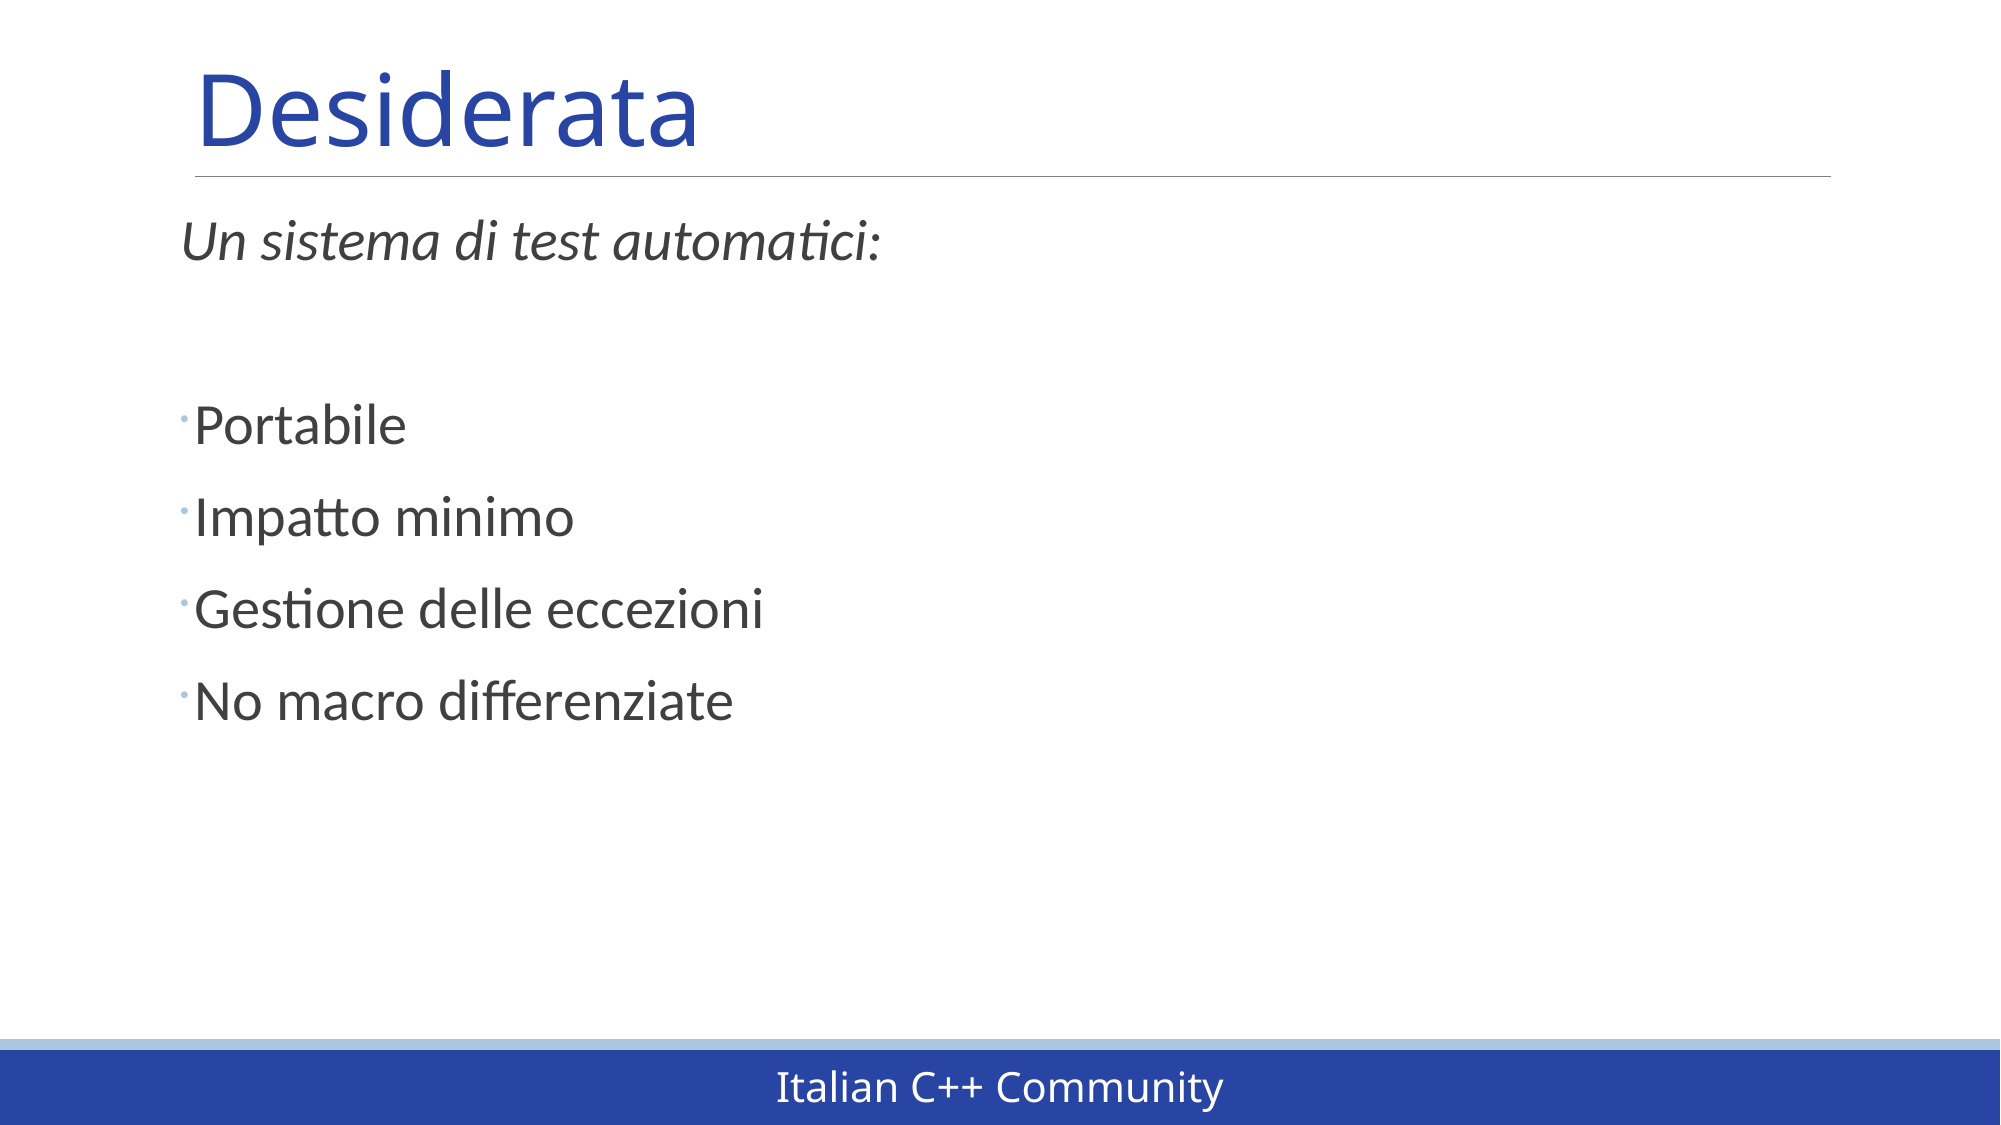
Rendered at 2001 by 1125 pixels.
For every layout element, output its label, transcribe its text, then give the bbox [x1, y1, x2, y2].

list Un sistema di test automatici: Portabile Impatto minimo Gestione delle eccezioni No macro differenziate [179, 202, 1830, 1011]
title Desiderata [179, 2, 1830, 175]
